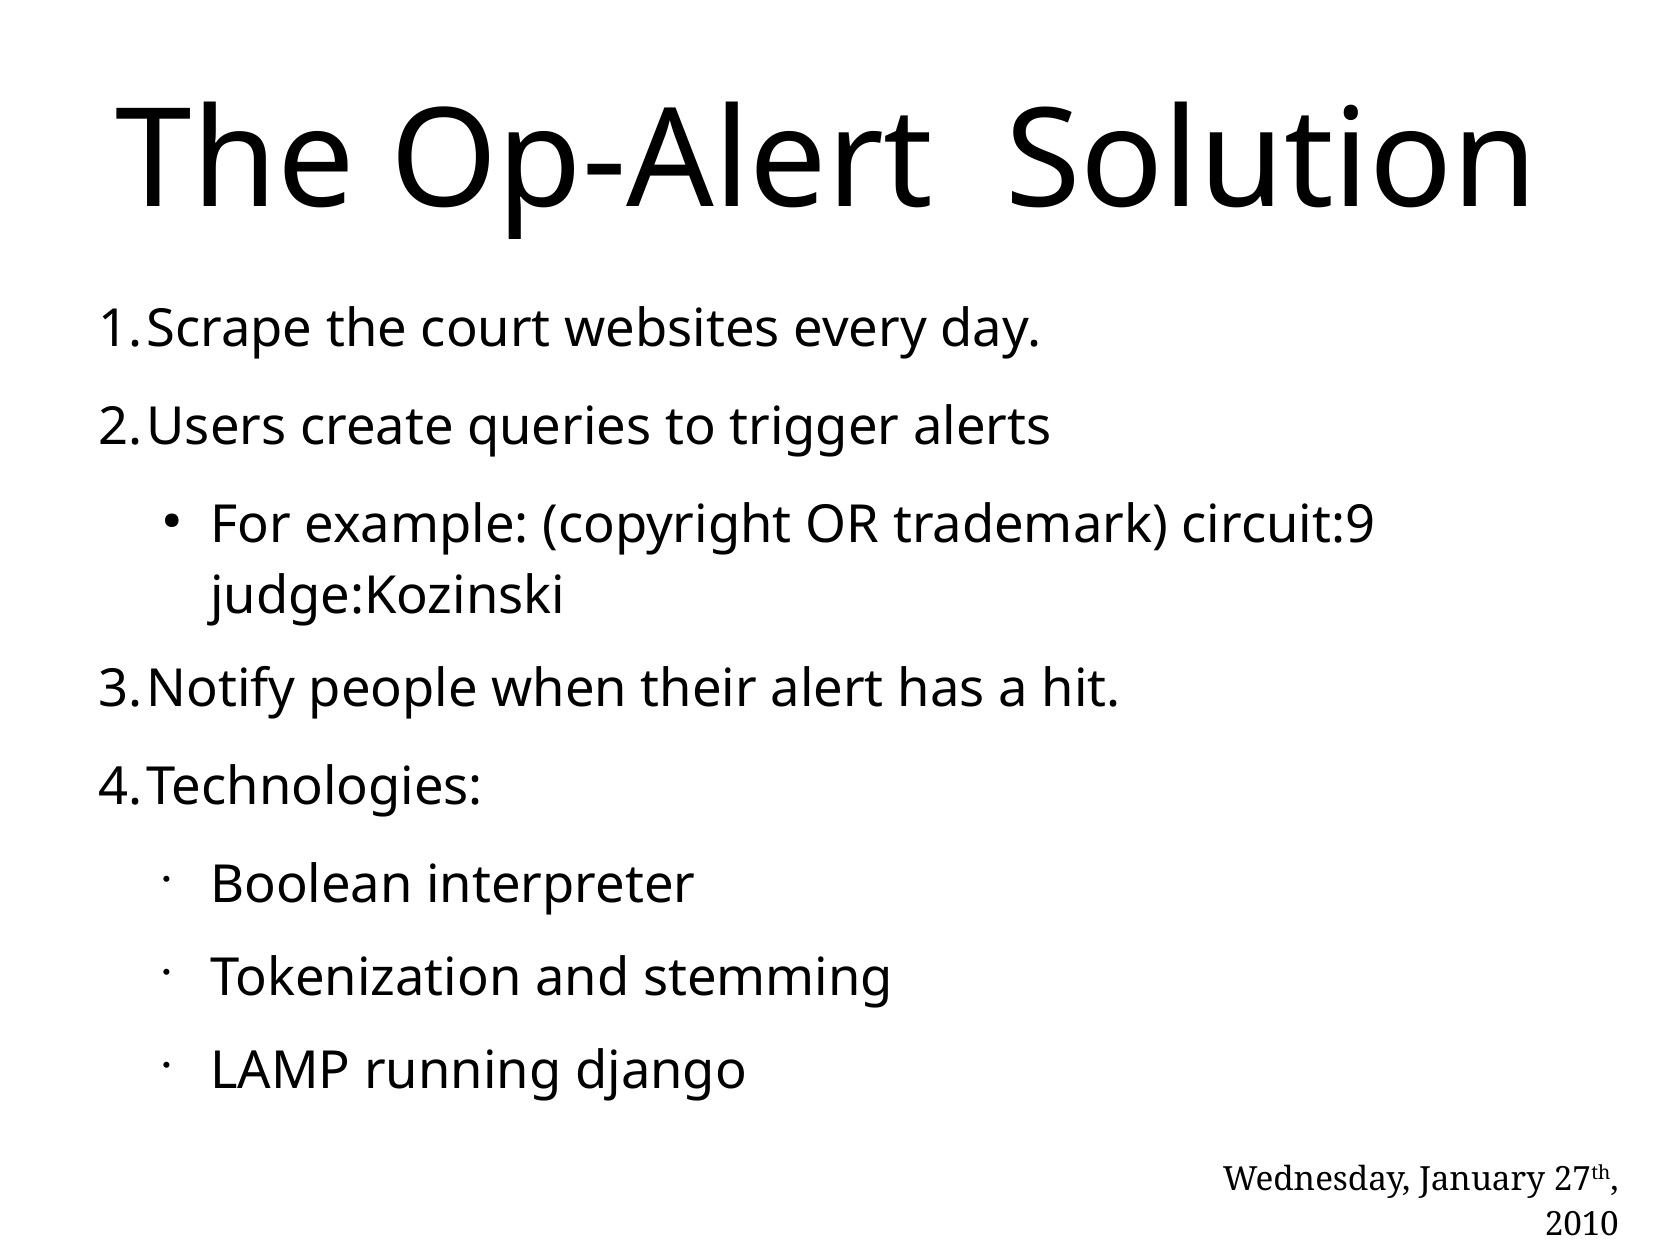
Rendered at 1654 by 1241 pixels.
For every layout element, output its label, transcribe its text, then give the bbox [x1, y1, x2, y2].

title The Op-Alert Solution [82, 56, 1571, 250]
list Scrape the court websites every day. Users create queries to trigger alerts For example: (copyright OR trademark) circuit:9 judge:Kozinski Notify people when their alert has a hit. Technologies: Boolean interpreter Tokenization and stemming LAMP running django [82, 290, 1571, 1109]
